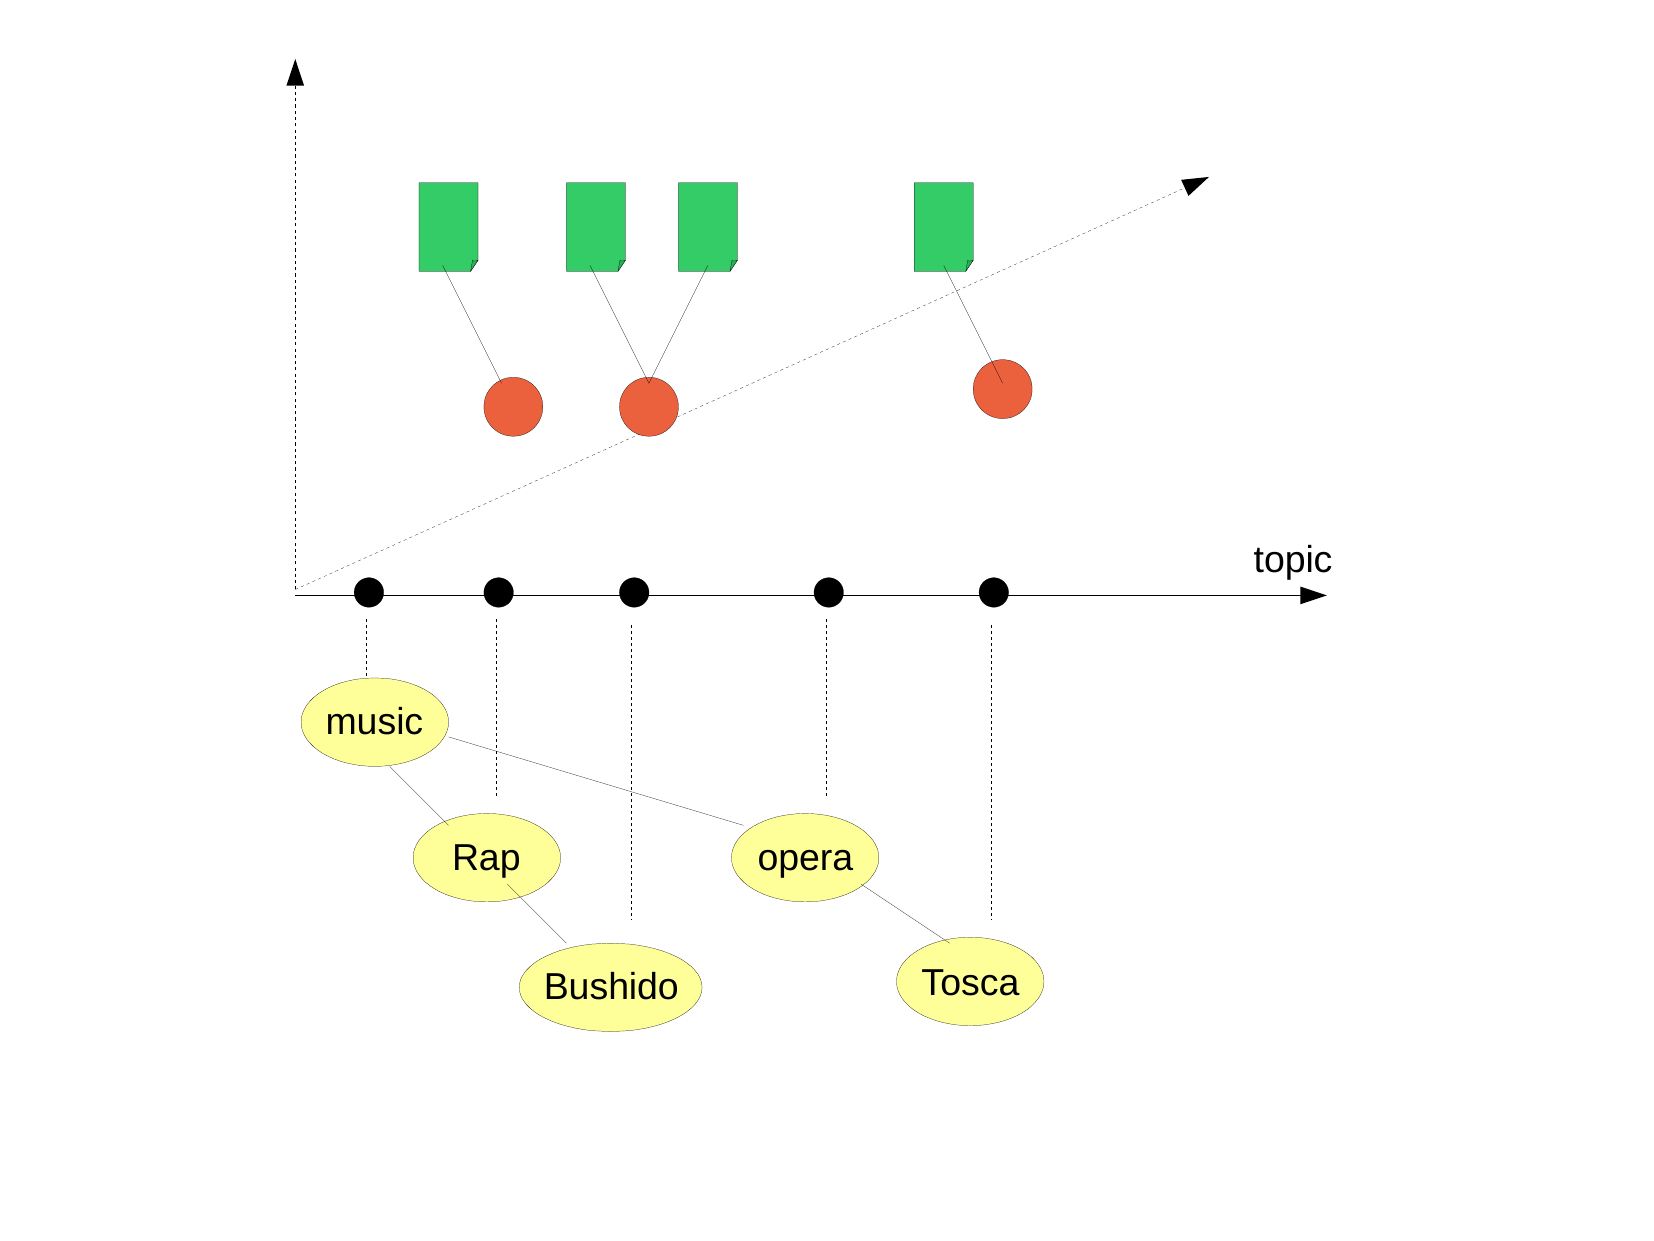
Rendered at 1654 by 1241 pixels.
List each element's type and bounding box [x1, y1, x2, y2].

picture [281, 45, 1349, 1034]
